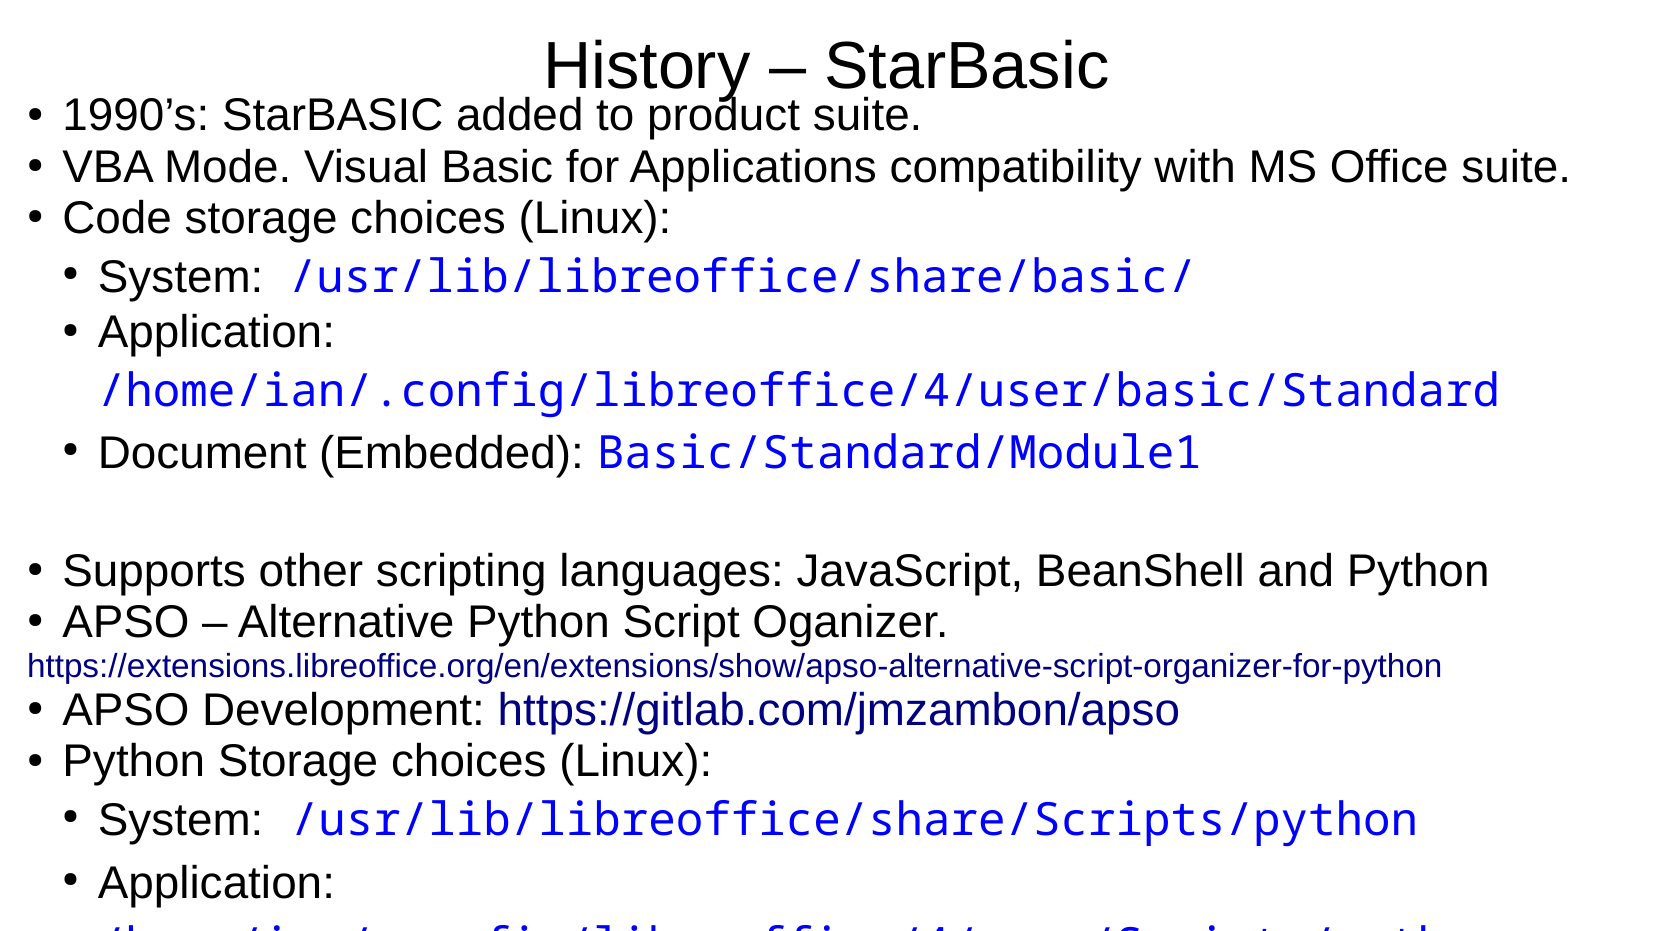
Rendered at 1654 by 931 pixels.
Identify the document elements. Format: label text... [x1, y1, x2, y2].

title History – StarBasic [82, 27, 1571, 89]
subtitle 1990’s: StarBASIC added to product suite. VBA Mode. Visual Basic for Applications compatibility with MS Office suite. Code storage choices (Linux): System: /usr/lib/libreoffice/share/basic/ Application: /home/ian/.config/libreoffice/4/user/basic/Standard Document (Embedded): Basic/Standard/Module1 Supports other scripting languages: JavaScript, BeanShell and Python APSO – Alternative Python Script Oganizer. https://extensions.libreoffice.org/en/extensions/show/apso-alternative-script-organizer-for-python APSO Development: https://gitlab.com/jmzambon/apso Python Storage choices (Linux): System: /usr/lib/libreoffice/share/Scripts/python Application: /home/ian/.config/libreoffice/4/user/Scripts/python Document (Embedded): Scripts/python/module.py [26, 89, 1620, 839]
